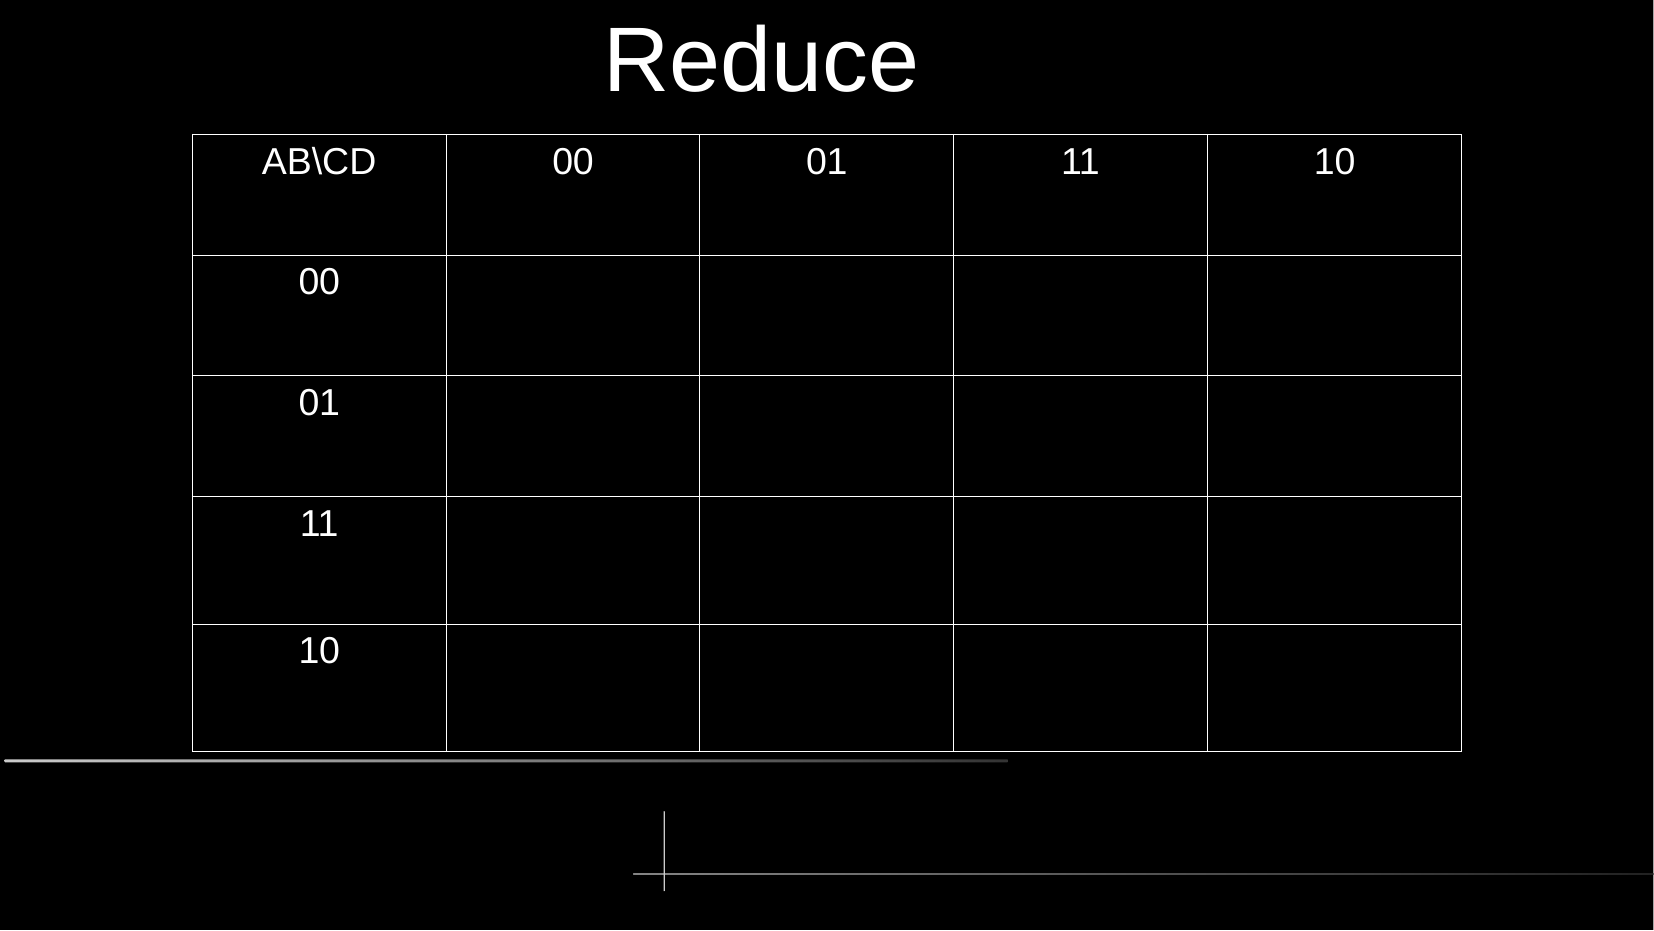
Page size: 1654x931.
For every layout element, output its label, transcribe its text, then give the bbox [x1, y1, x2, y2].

table_cell [700, 625, 953, 751]
table_cell [700, 497, 953, 624]
table_cell [447, 376, 699, 496]
table_cell [700, 376, 953, 496]
table_cell [447, 497, 699, 624]
table_cell [954, 256, 1207, 375]
table_cell [954, 376, 1207, 496]
table_cell 10 [193, 625, 446, 751]
table_header 10 [1208, 135, 1461, 255]
table_header 11 [954, 135, 1207, 255]
table_cell 11 [193, 497, 446, 624]
table_cell [700, 256, 953, 375]
table_cell [954, 625, 1207, 751]
table_header 00 [447, 135, 699, 255]
table_cell [1208, 376, 1461, 496]
table_header 01 [700, 135, 953, 255]
title Reduce [23, 5, 1501, 114]
table_header AB\CD [193, 135, 446, 255]
table_cell [1208, 256, 1461, 375]
table_cell 00 [193, 256, 446, 375]
table_cell [1208, 625, 1461, 751]
table_cell [1208, 497, 1461, 624]
table_cell 01 [193, 376, 446, 496]
table_cell [447, 256, 699, 375]
table_cell [954, 497, 1207, 624]
table_cell [447, 625, 699, 751]
